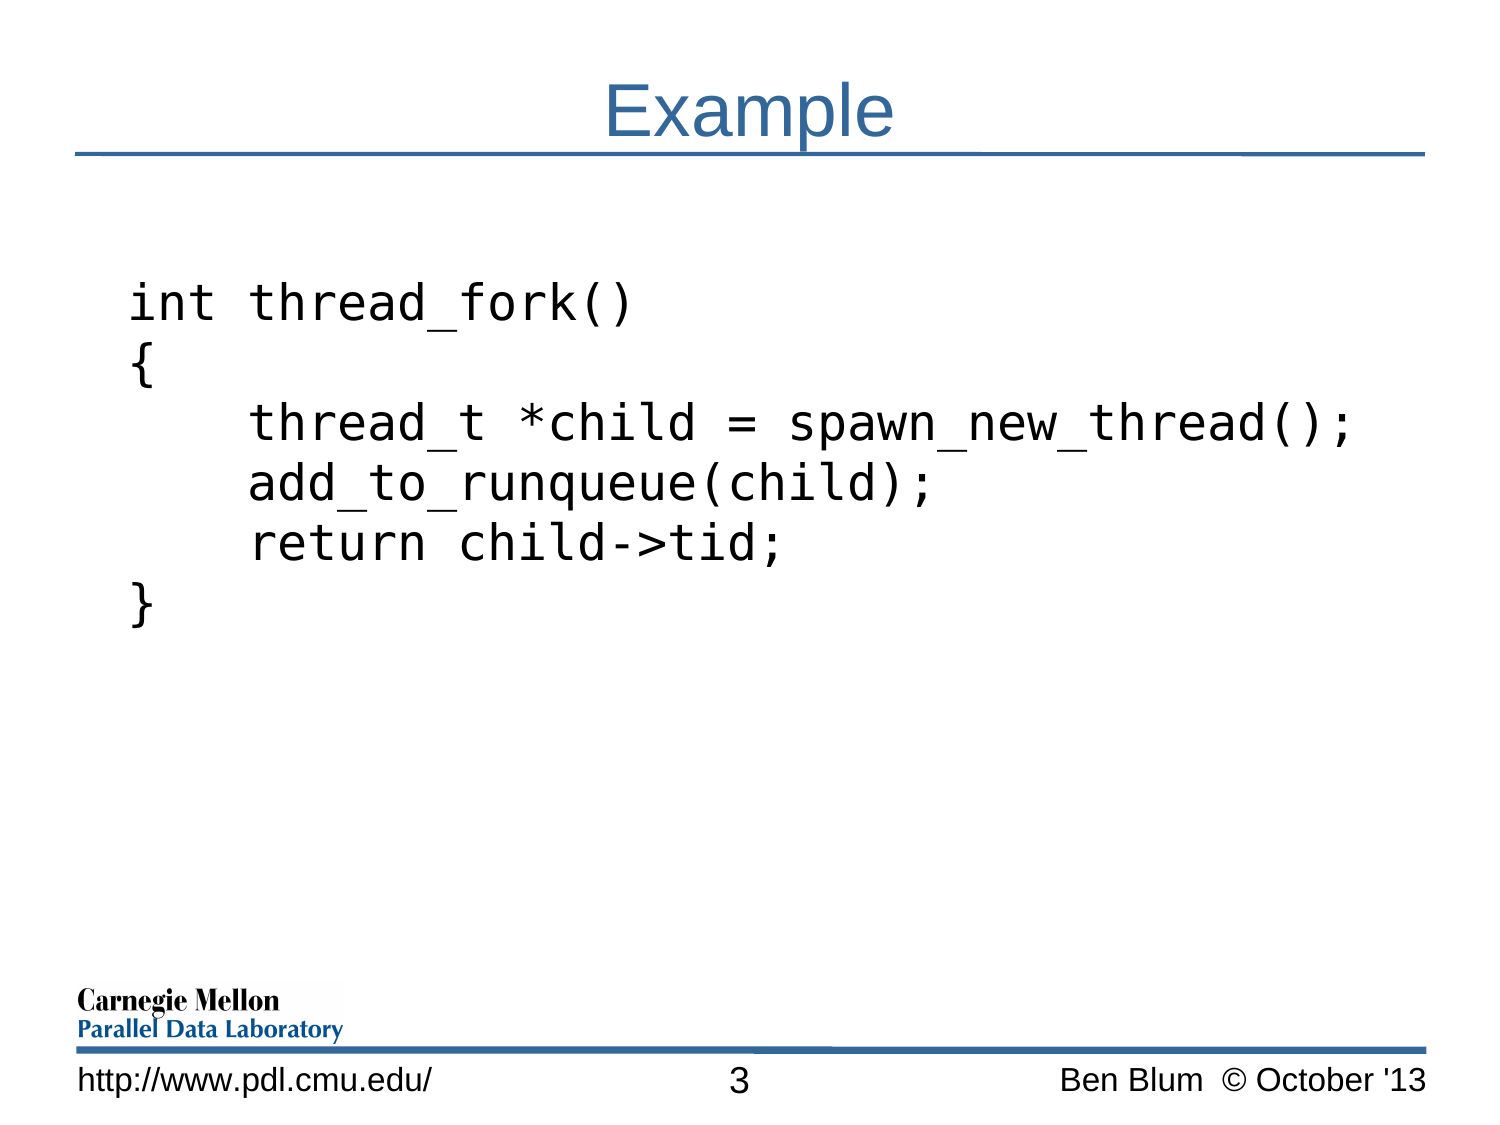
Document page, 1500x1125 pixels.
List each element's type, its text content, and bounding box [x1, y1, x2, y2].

title Example [112, 50, 1388, 163]
picture [77, 979, 343, 1044]
text_box int thread_fork() { thread_t *child = spawn_new_thread(); add_to_runqueue(child); return child->tid; } [112, 262, 1388, 901]
